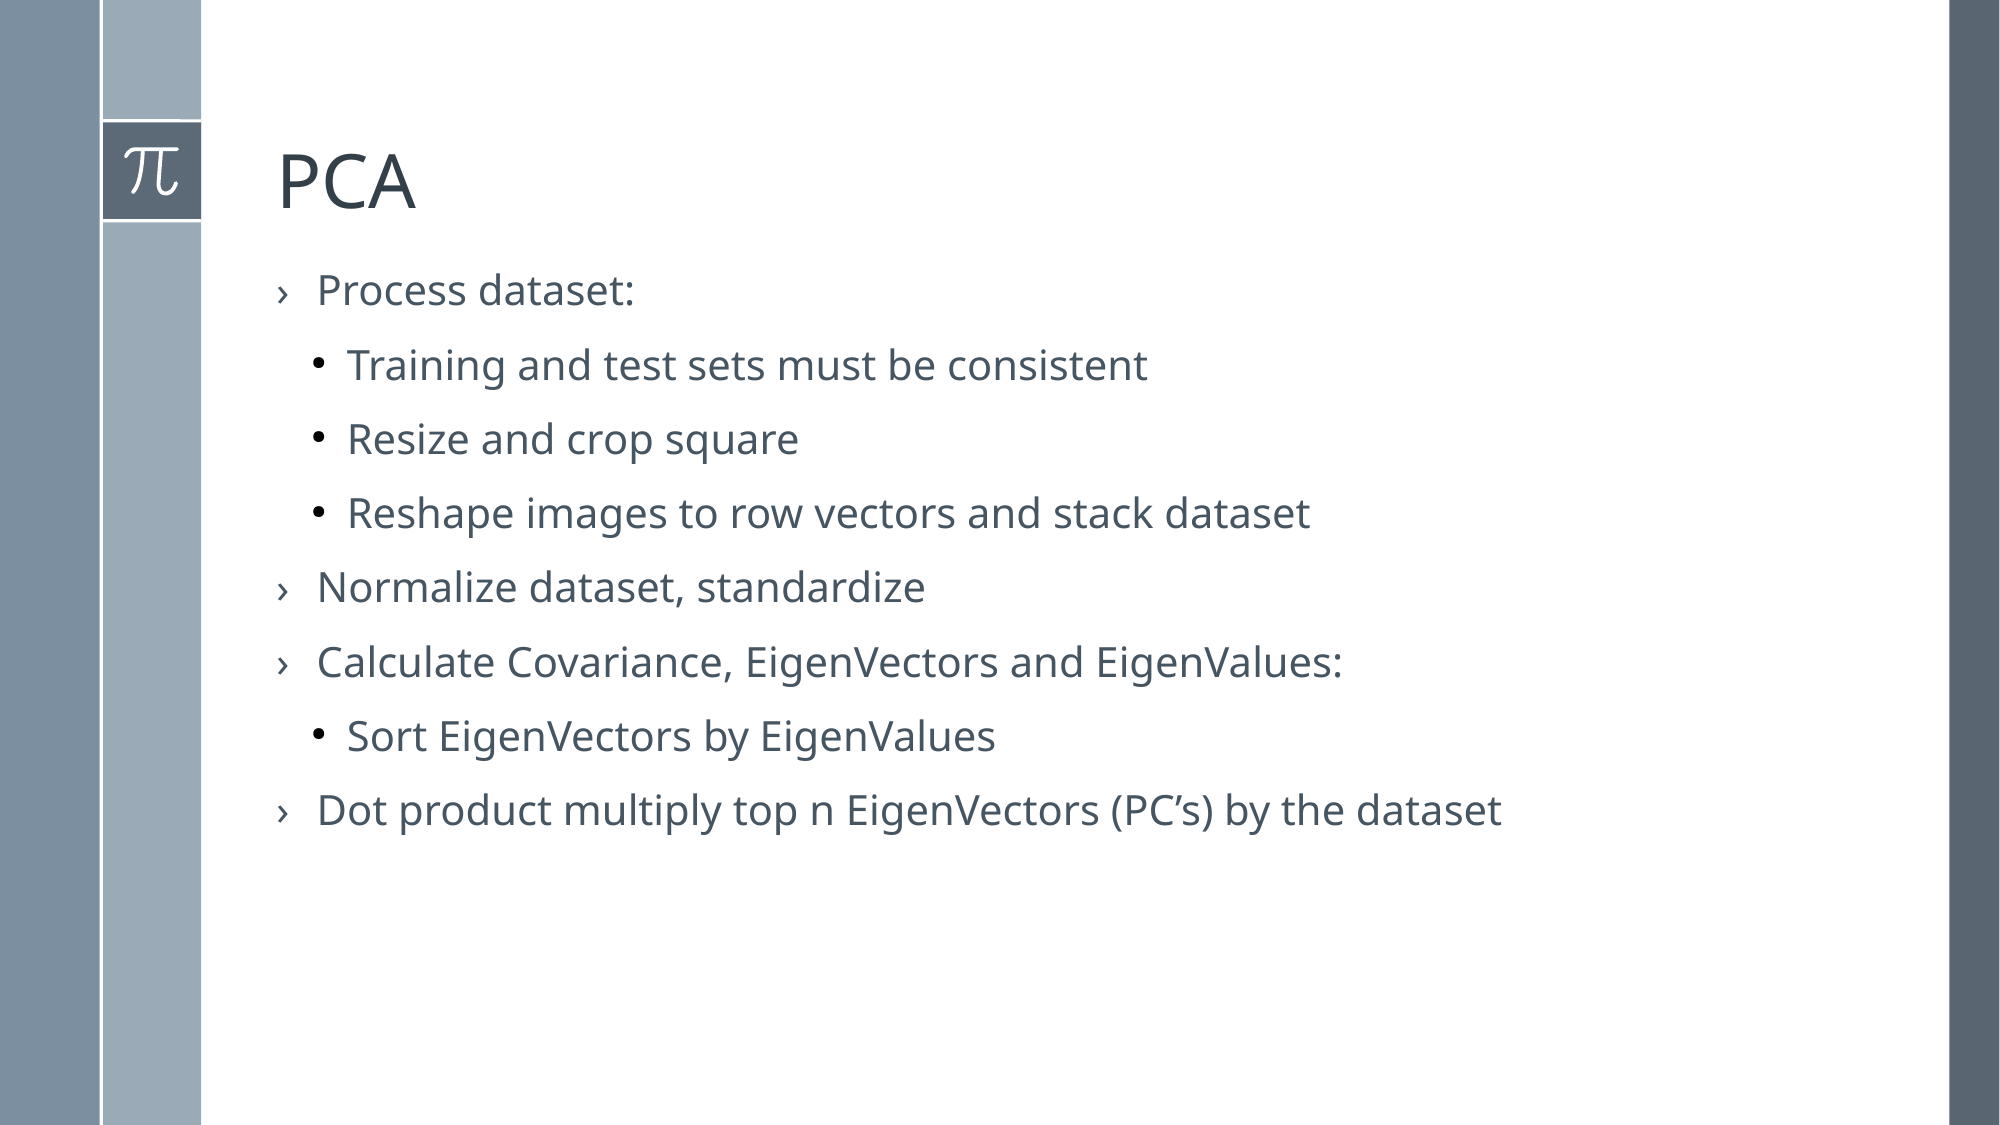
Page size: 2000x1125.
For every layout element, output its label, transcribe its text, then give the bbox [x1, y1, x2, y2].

text_box Process dataset: Training and test sets must be consistent Resize and crop square Reshape images to row vectors and stack dataset Normalize dataset, standardize Calculate Covariance, EigenVectors and EigenValues: Sort EigenVectors by EigenValues Dot product multiply top n EigenVectors (PC’s) by the dataset [261, 262, 1845, 1013]
text_box PCA [261, 29, 1867, 233]
